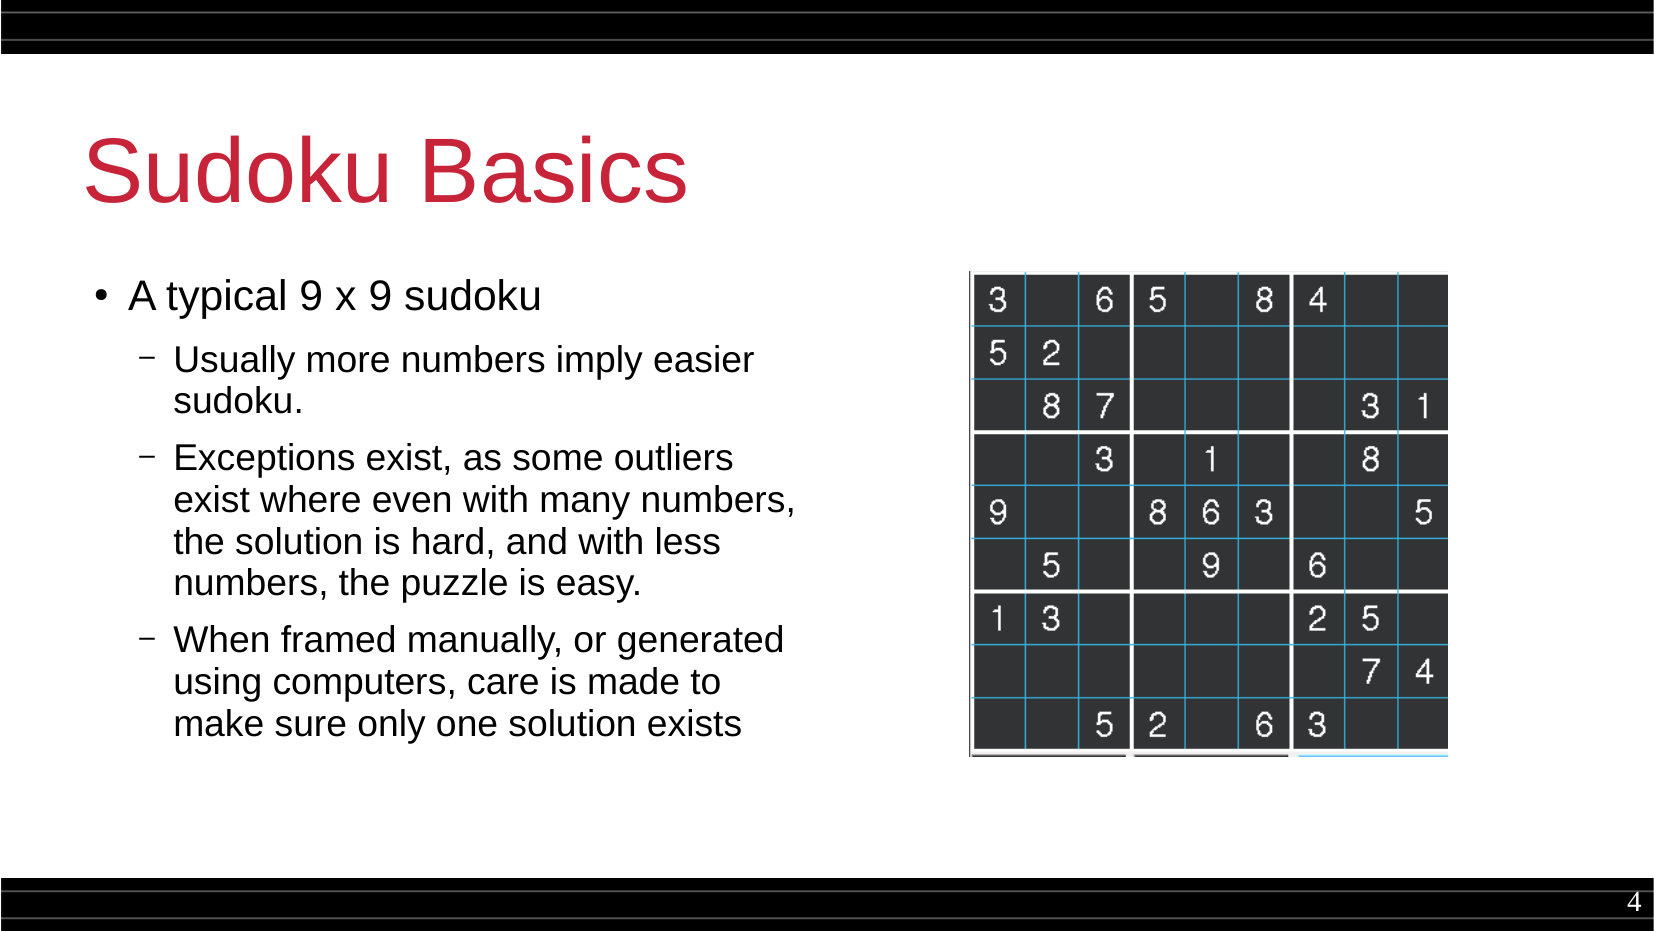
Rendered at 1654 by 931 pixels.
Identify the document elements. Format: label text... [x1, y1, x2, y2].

picture [1, 0, 1654, 54]
title Sudoku Basics [82, 92, 1571, 249]
picture [969, 271, 1448, 757]
list A typical 9 x 9 sudoku Usually more numbers imply easier sudoku. Exceptions exist, as some outliers exist where even with many numbers, the solution is hard, and with less numbers, the puzzle is easy. When framed manually, or generated using computers, care is made to make sure only one solution exists [82, 271, 809, 758]
picture [1, 878, 1654, 931]
